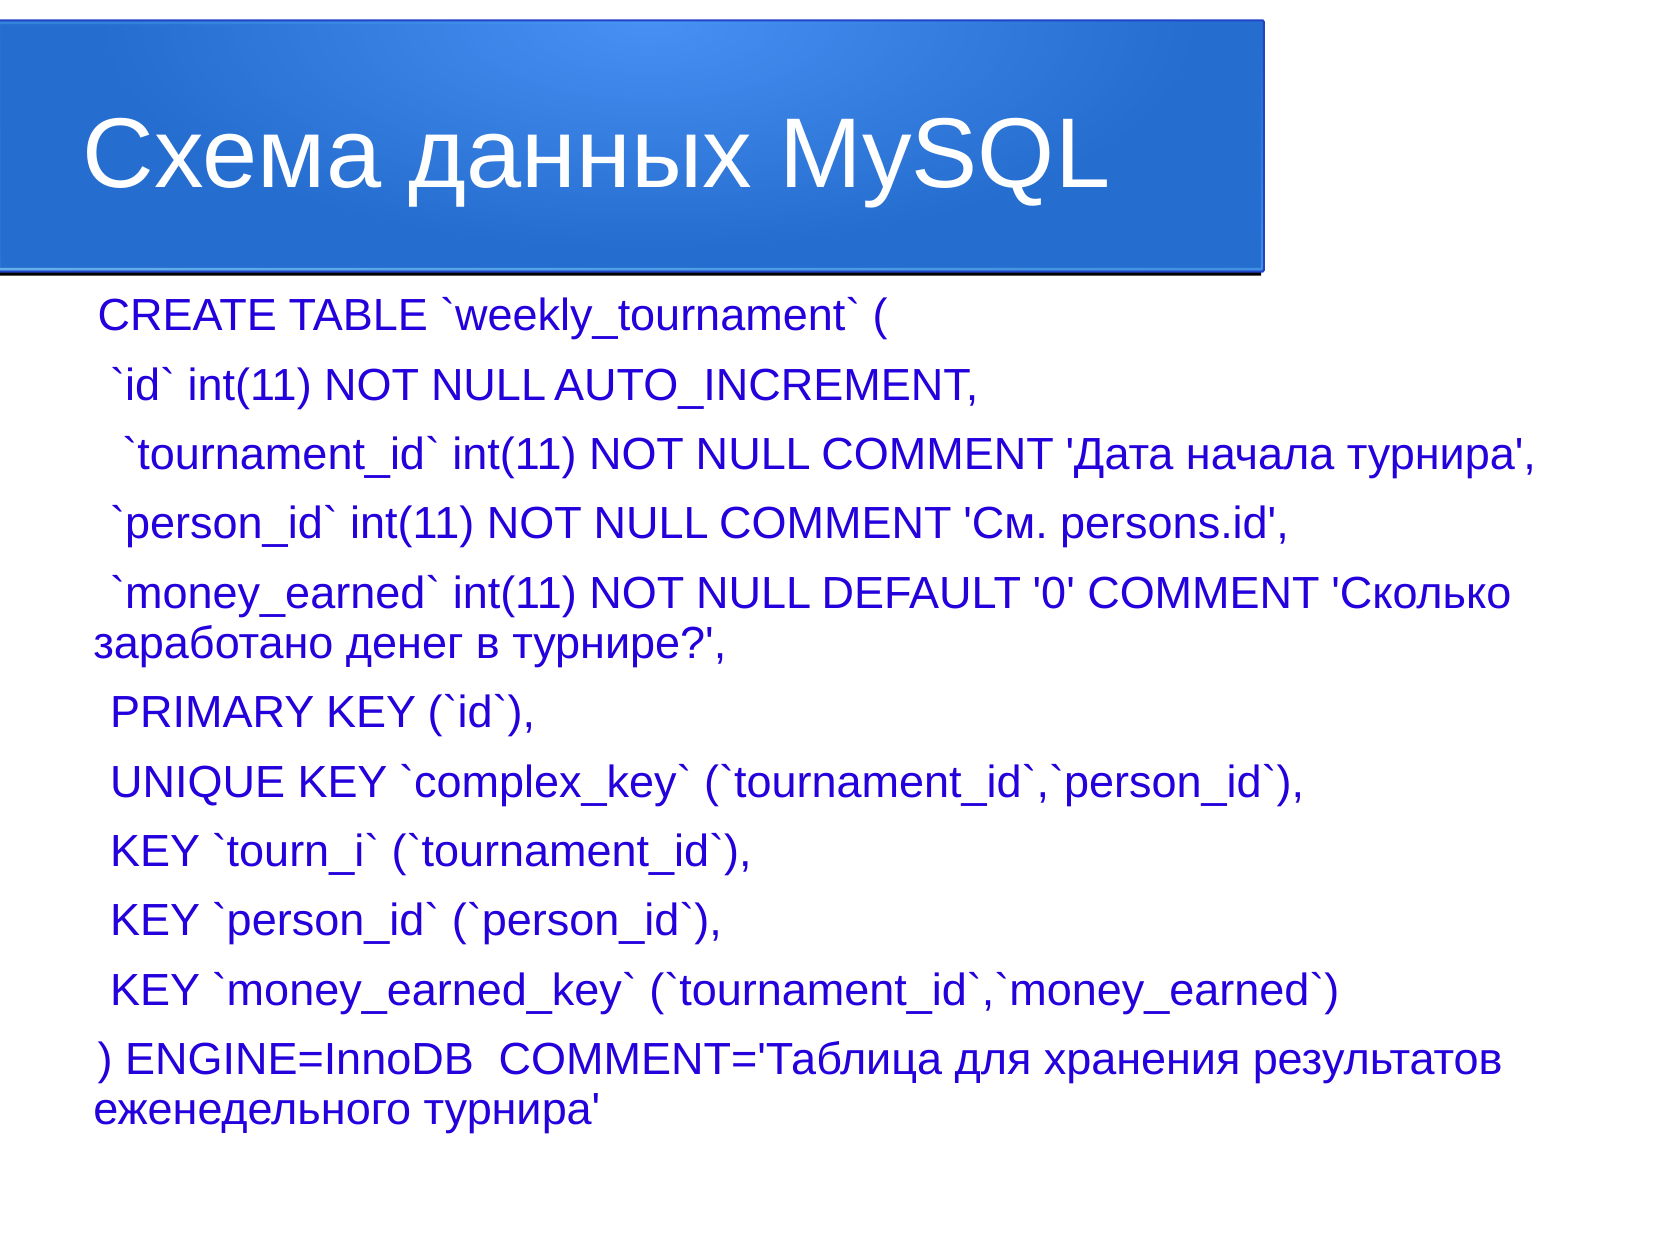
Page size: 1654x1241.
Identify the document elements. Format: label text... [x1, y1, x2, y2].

list CREATE TABLE `weekly_tournament` ( `id` int(11) NOT NULL AUTO_INCREMENT, `tournament_id` int(11) NOT NULL COMMENT 'Дата начала турнира', `person_id` int(11) NOT NULL COMMENT 'См. persons.id', `money_earned` int(11) NOT NULL DEFAULT '0' COMMENT 'Сколько заработано денег в турнире?', PRIMARY KEY (`id`), UNIQUE KEY `complex_key` (`tournament_id`,`person_id`), KEY `tourn_i` (`tournament_id`), KEY `person_id` (`person_id`), KEY `money_earned_key` (`tournament_id`,`money_earned`) ) ENGINE=InnoDB COMMENT='Таблица для хранения результатов еженедельного турнира' [82, 290, 1538, 1170]
title Схема данных MySQL [82, 49, 1250, 257]
